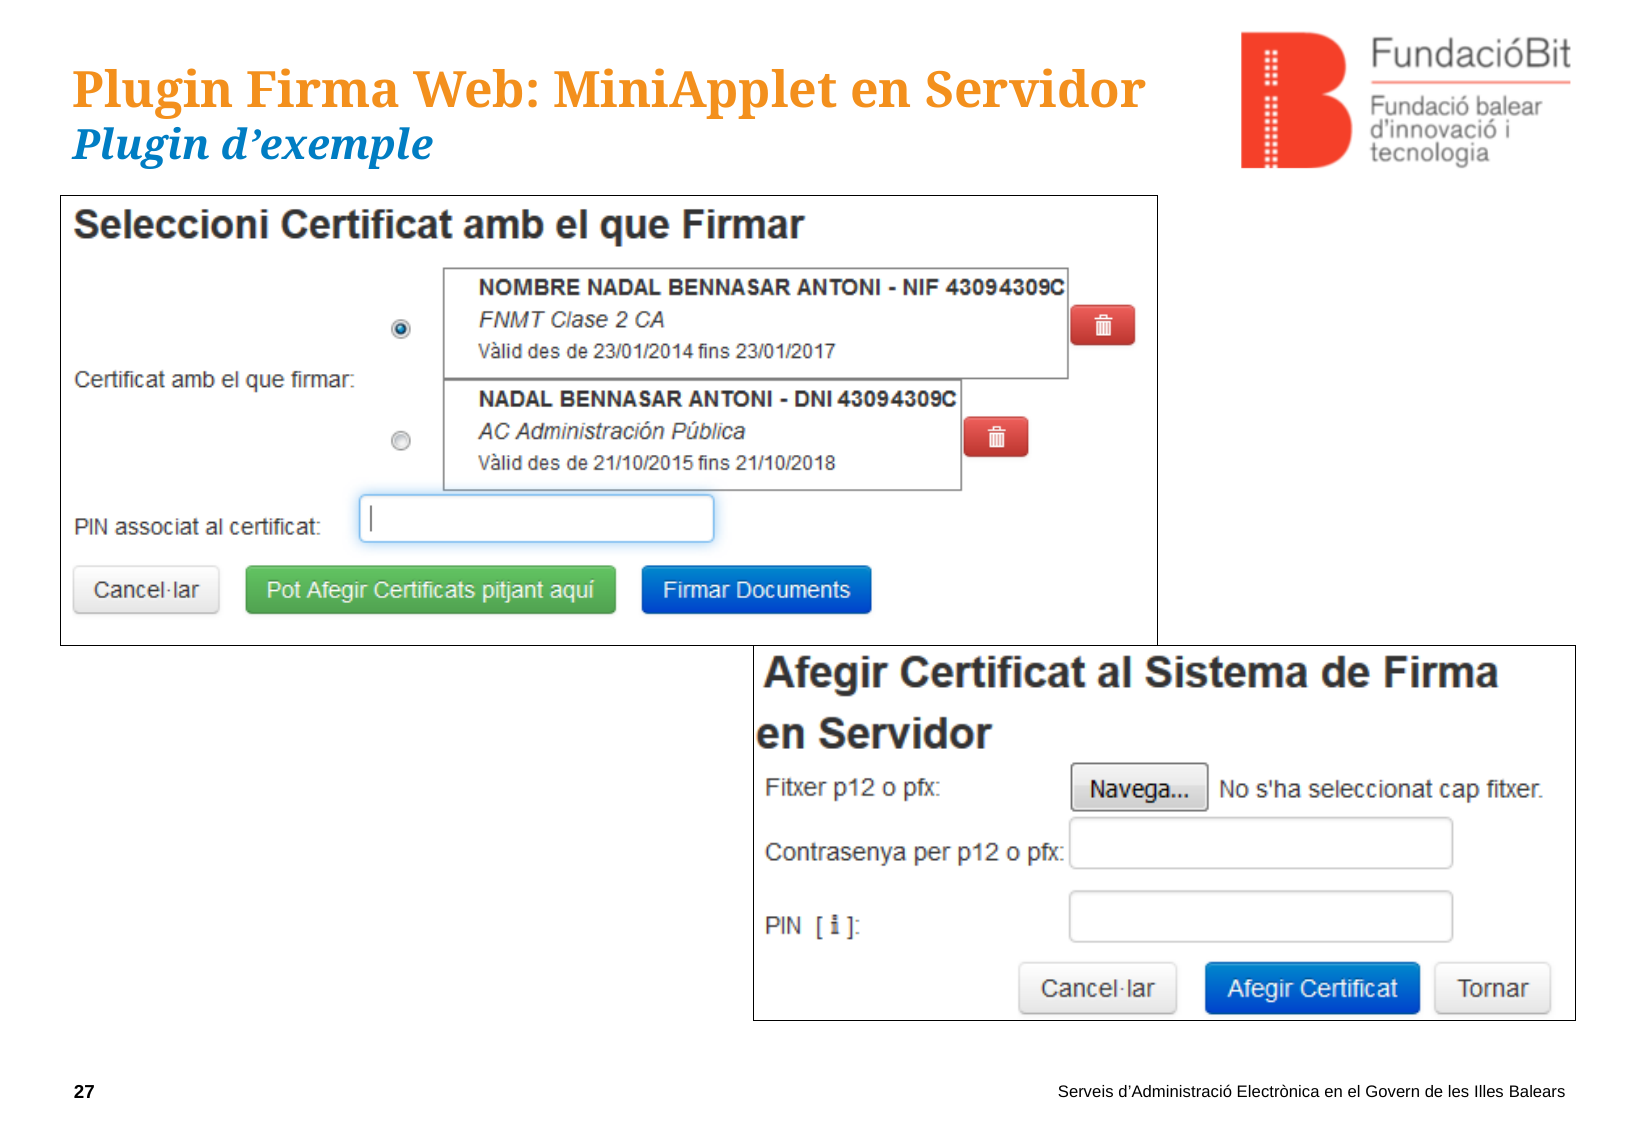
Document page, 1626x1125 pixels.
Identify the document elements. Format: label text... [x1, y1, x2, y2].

picture [1227, 24, 1602, 180]
slide_number <número> [73, 1079, 125, 1104]
picture [60, 195, 1576, 1021]
text_box Plugin Firma Web: MiniApplet en Servidor Plugin d’exemple [72, 57, 1227, 161]
